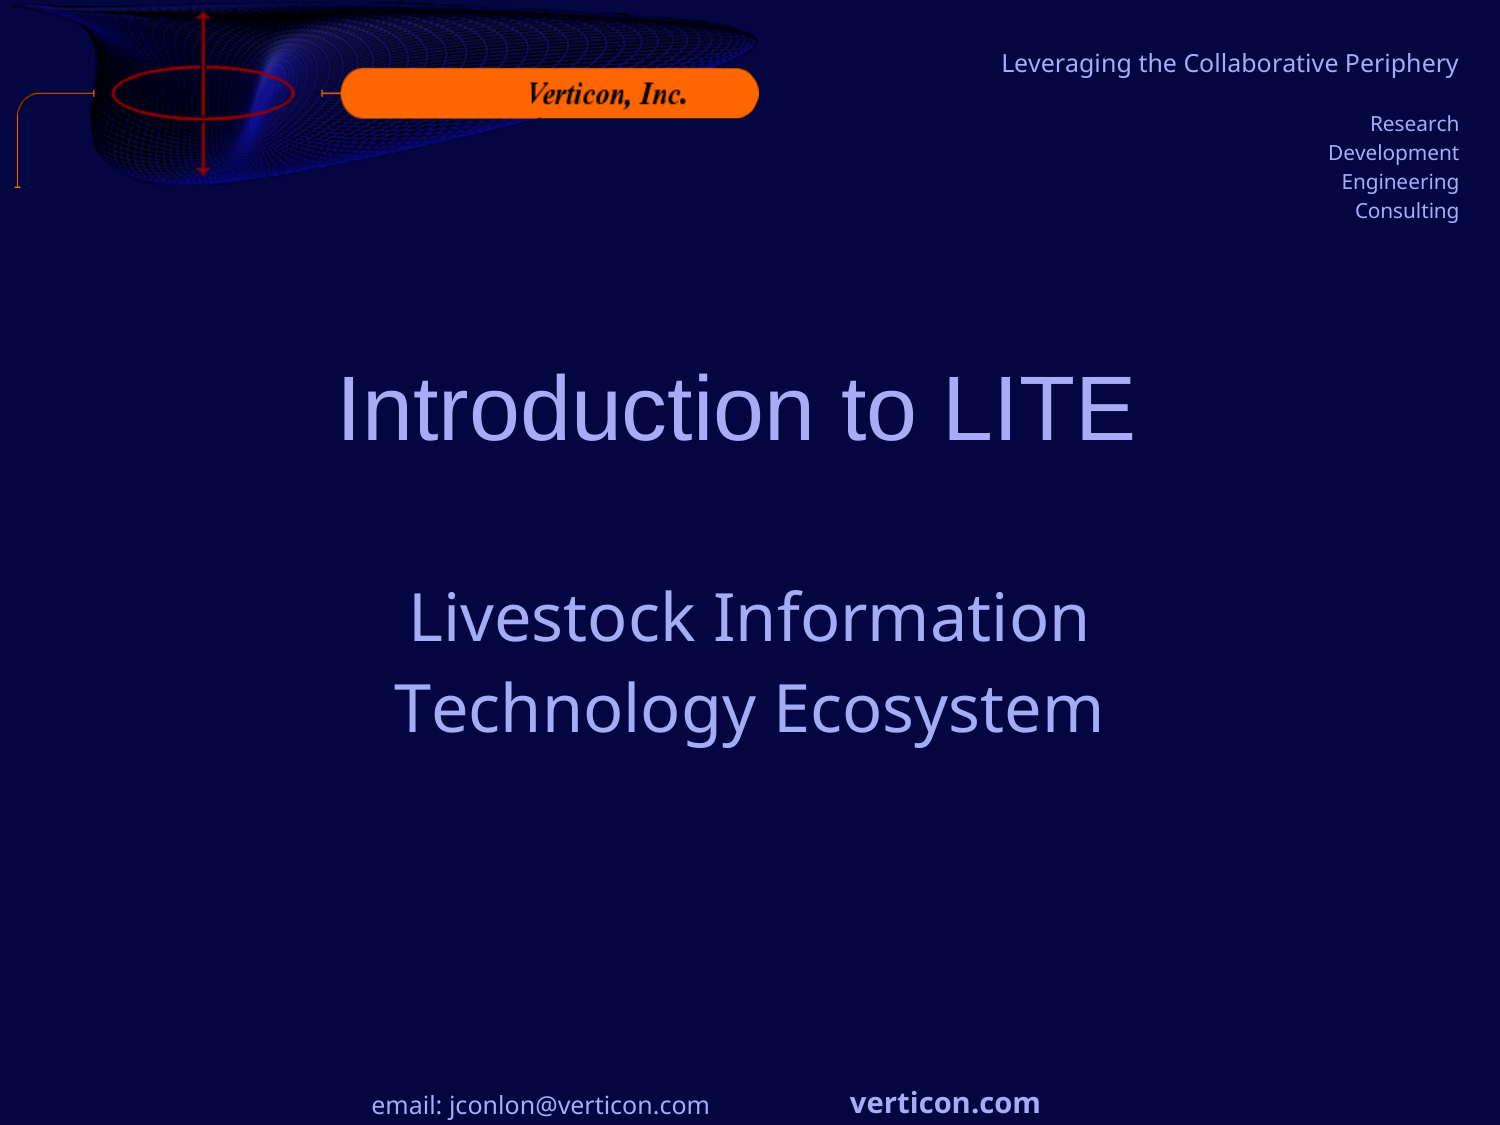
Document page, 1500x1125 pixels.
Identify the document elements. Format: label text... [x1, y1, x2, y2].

text_box email: jconlon@verticon.com [356, 1079, 755, 1125]
text_box verticon.com [835, 1074, 1201, 1125]
title Introduction to LITE [112, 349, 1388, 553]
subtitle Livestock Information Technology Ecosystem [225, 562, 1276, 851]
text_box Leveraging the Collaborative Periphery Research Development Engineering Consulting [712, 38, 1475, 233]
picture [8, 0, 759, 188]
